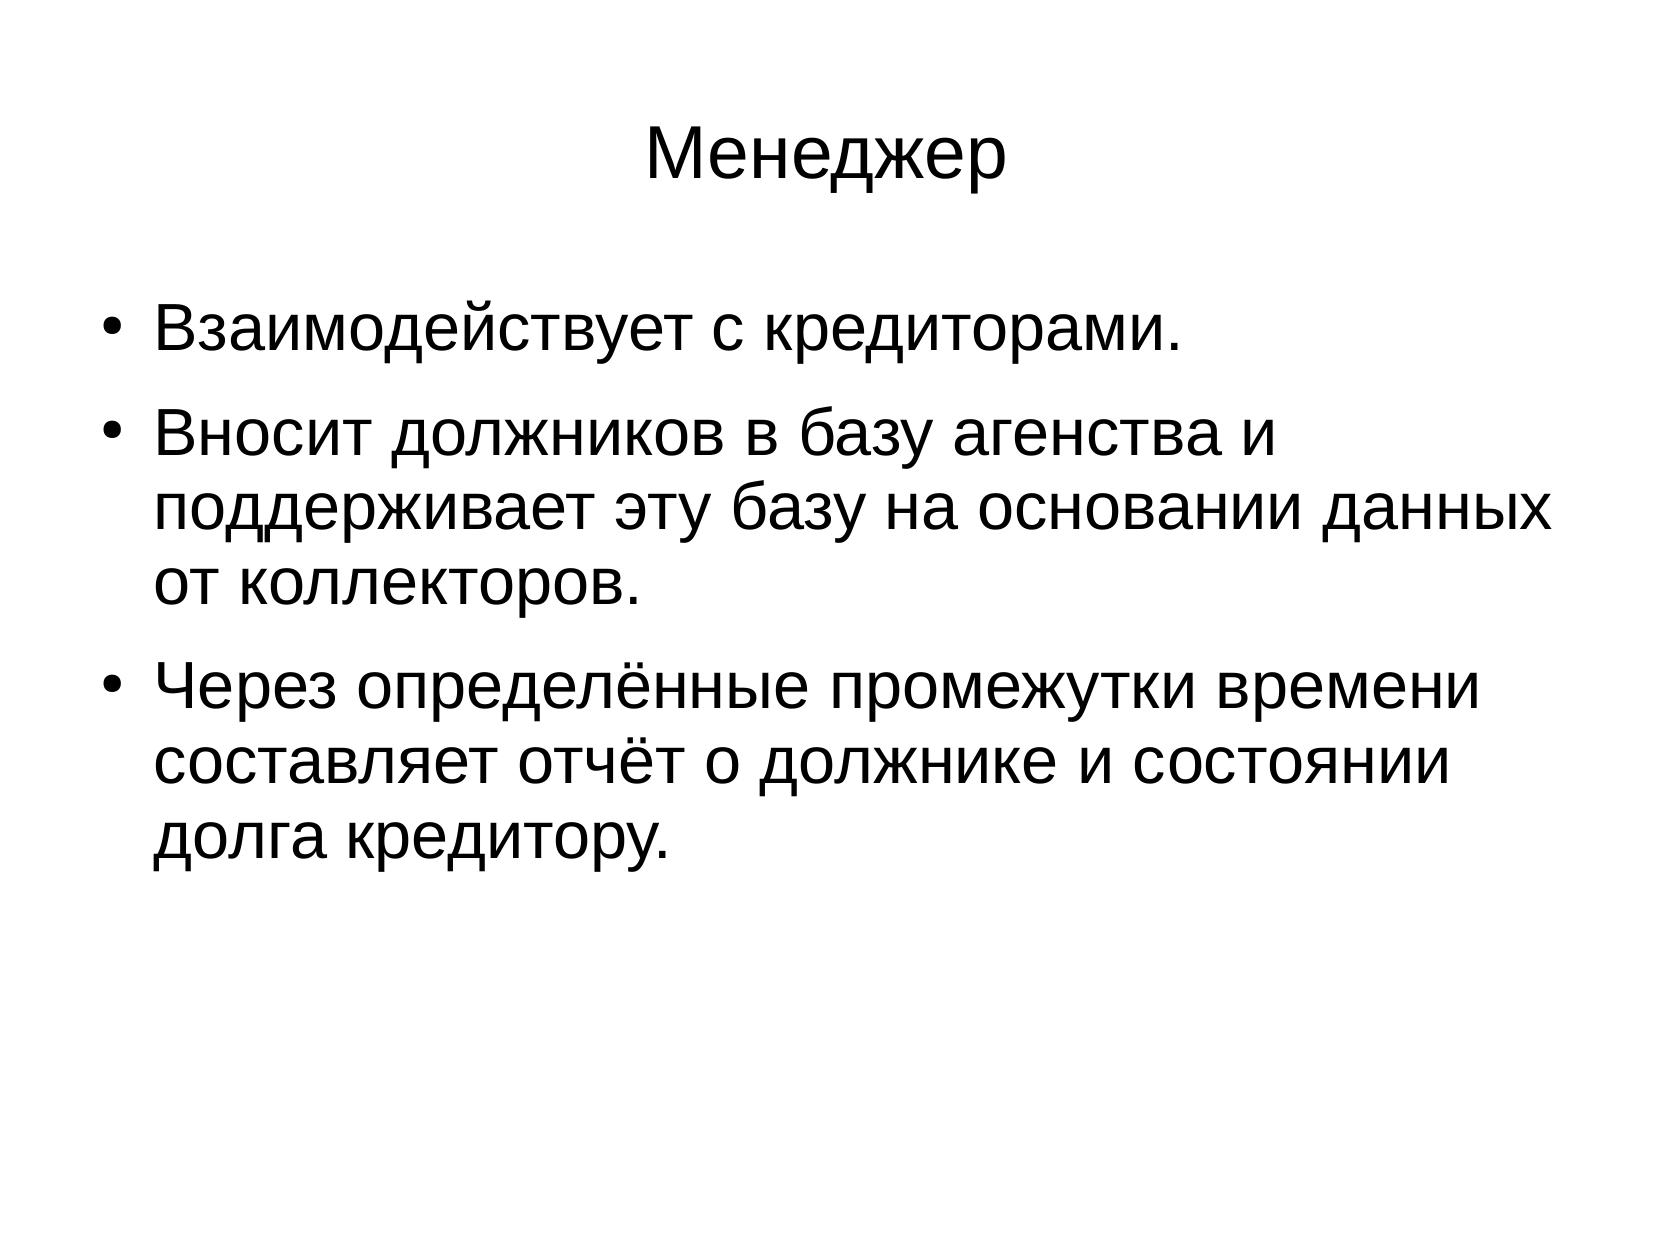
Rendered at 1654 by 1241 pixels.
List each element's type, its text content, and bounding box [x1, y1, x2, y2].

title Менеджер [82, 49, 1571, 257]
list Взаимодействует с кредиторами. Вносит должников в базу агенства и поддерживает эту базу на основании данных от коллекторов. Через определённые промежутки времени составляет отчёт о должнике и состоянии долга кредитору. [82, 290, 1571, 1010]
